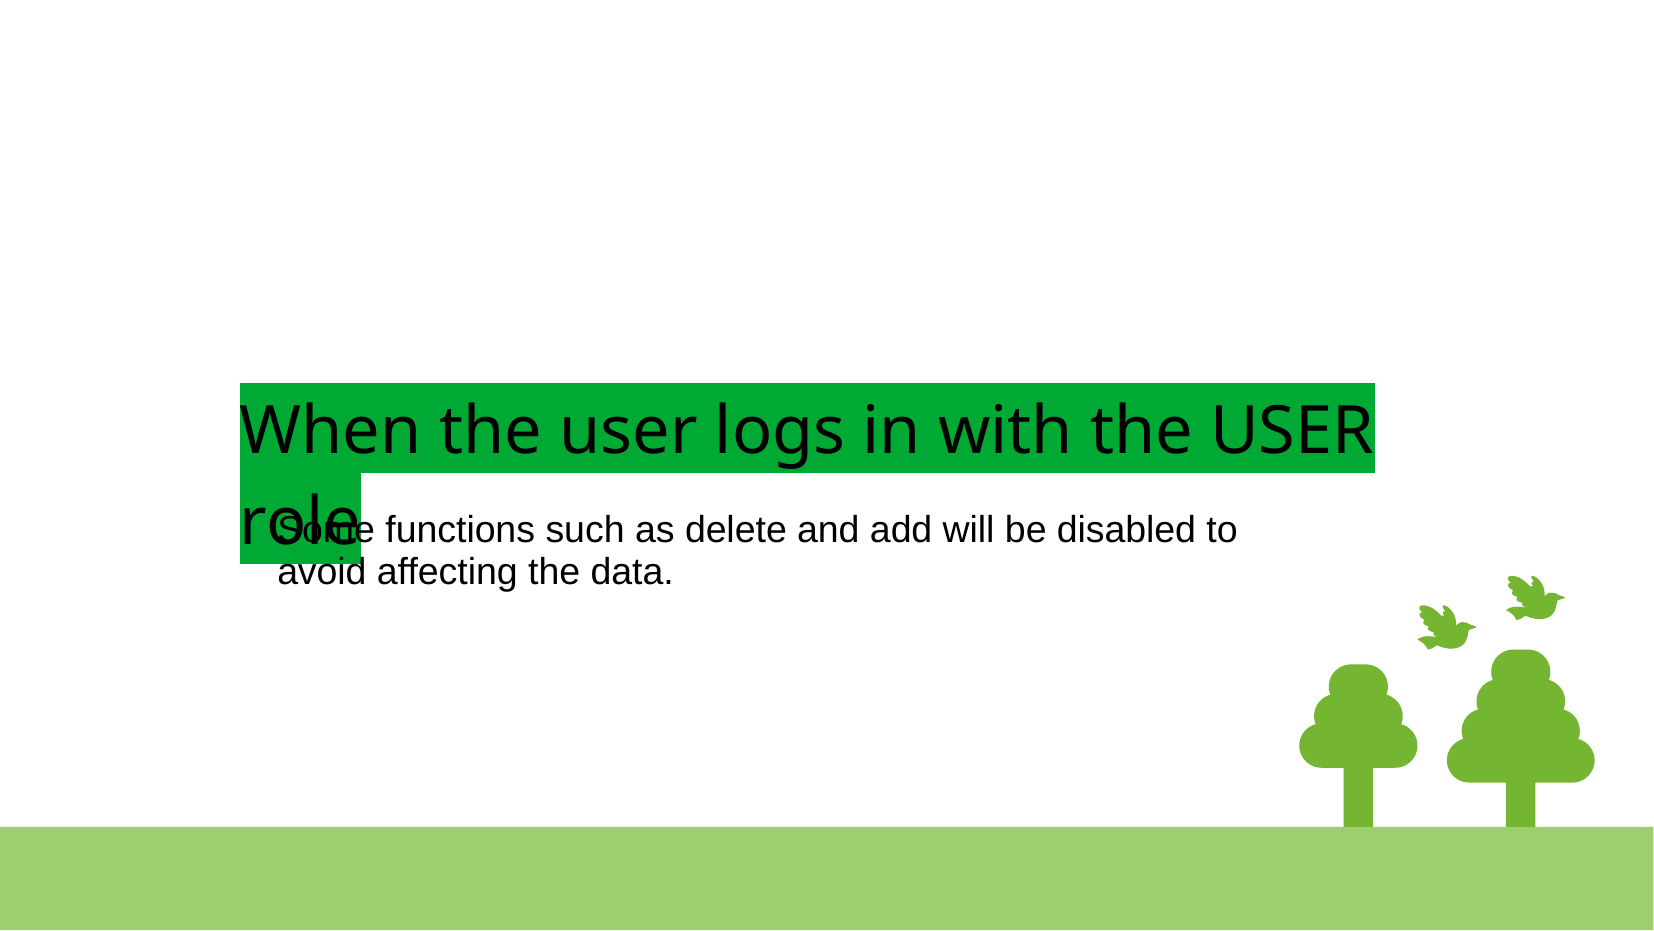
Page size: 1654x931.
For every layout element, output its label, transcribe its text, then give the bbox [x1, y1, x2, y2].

text_box Some functions such as delete and add will be disabled to avoid affecting the data. [262, 501, 1313, 601]
text_box When the user logs in with the USER role [225, 375, 1463, 563]
